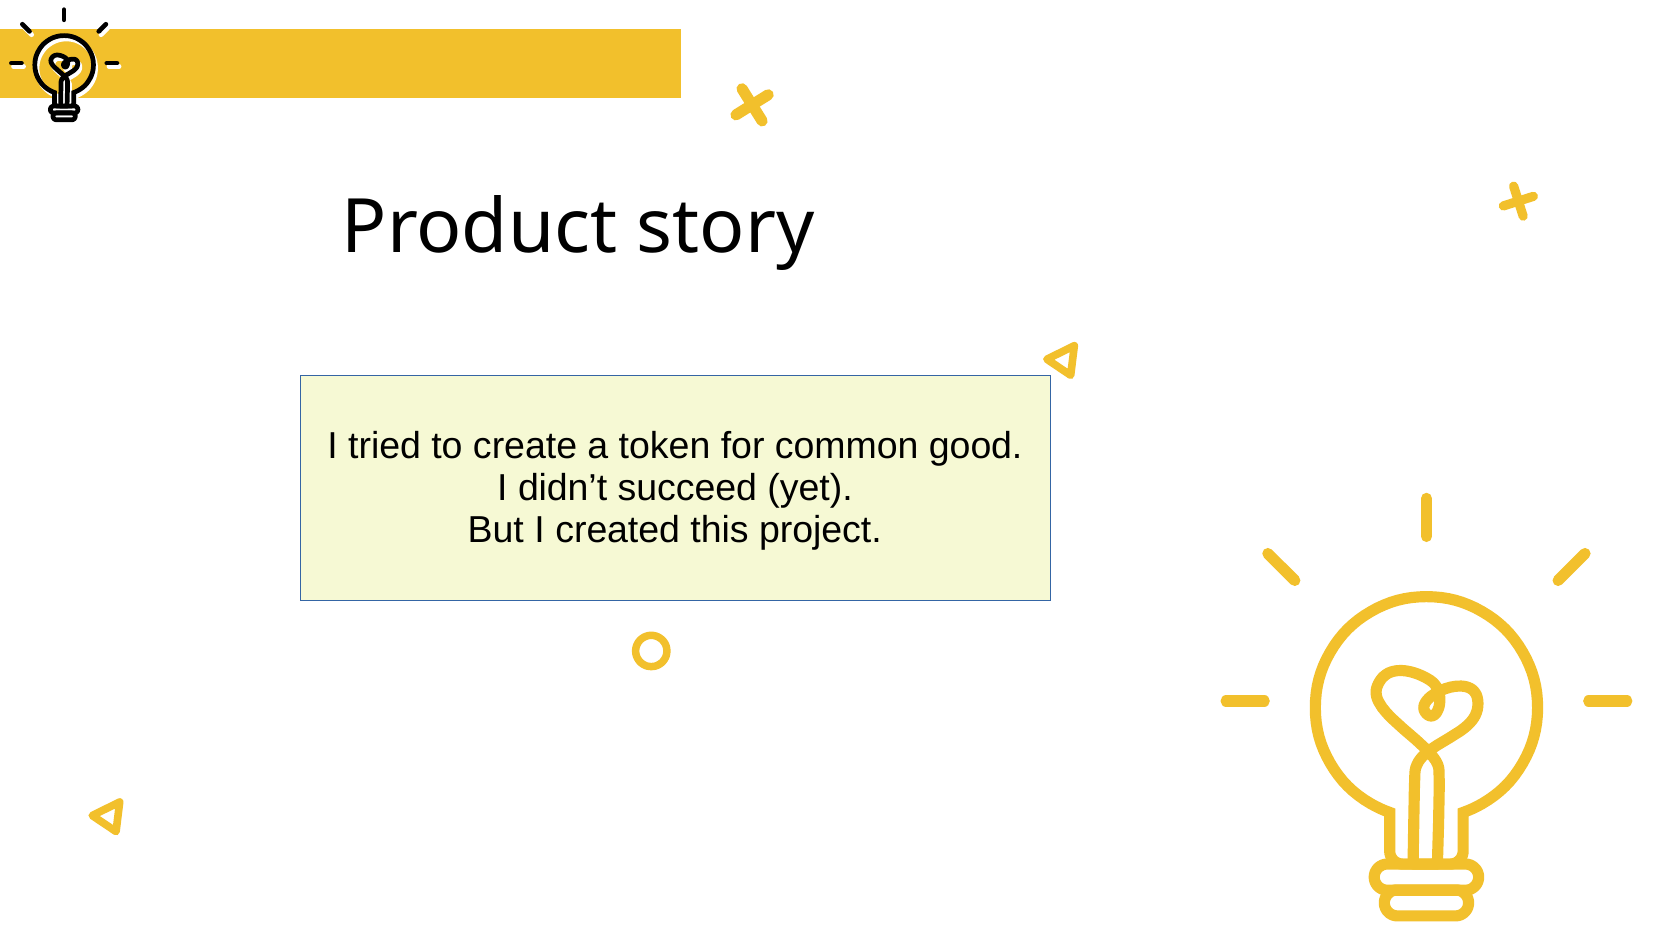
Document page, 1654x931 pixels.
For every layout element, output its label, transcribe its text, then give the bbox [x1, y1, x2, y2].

title Product story [341, 120, 976, 326]
text_box I tried to create a token for common good. I didn’t succeed (yet). But I created this project. [300, 375, 1051, 601]
